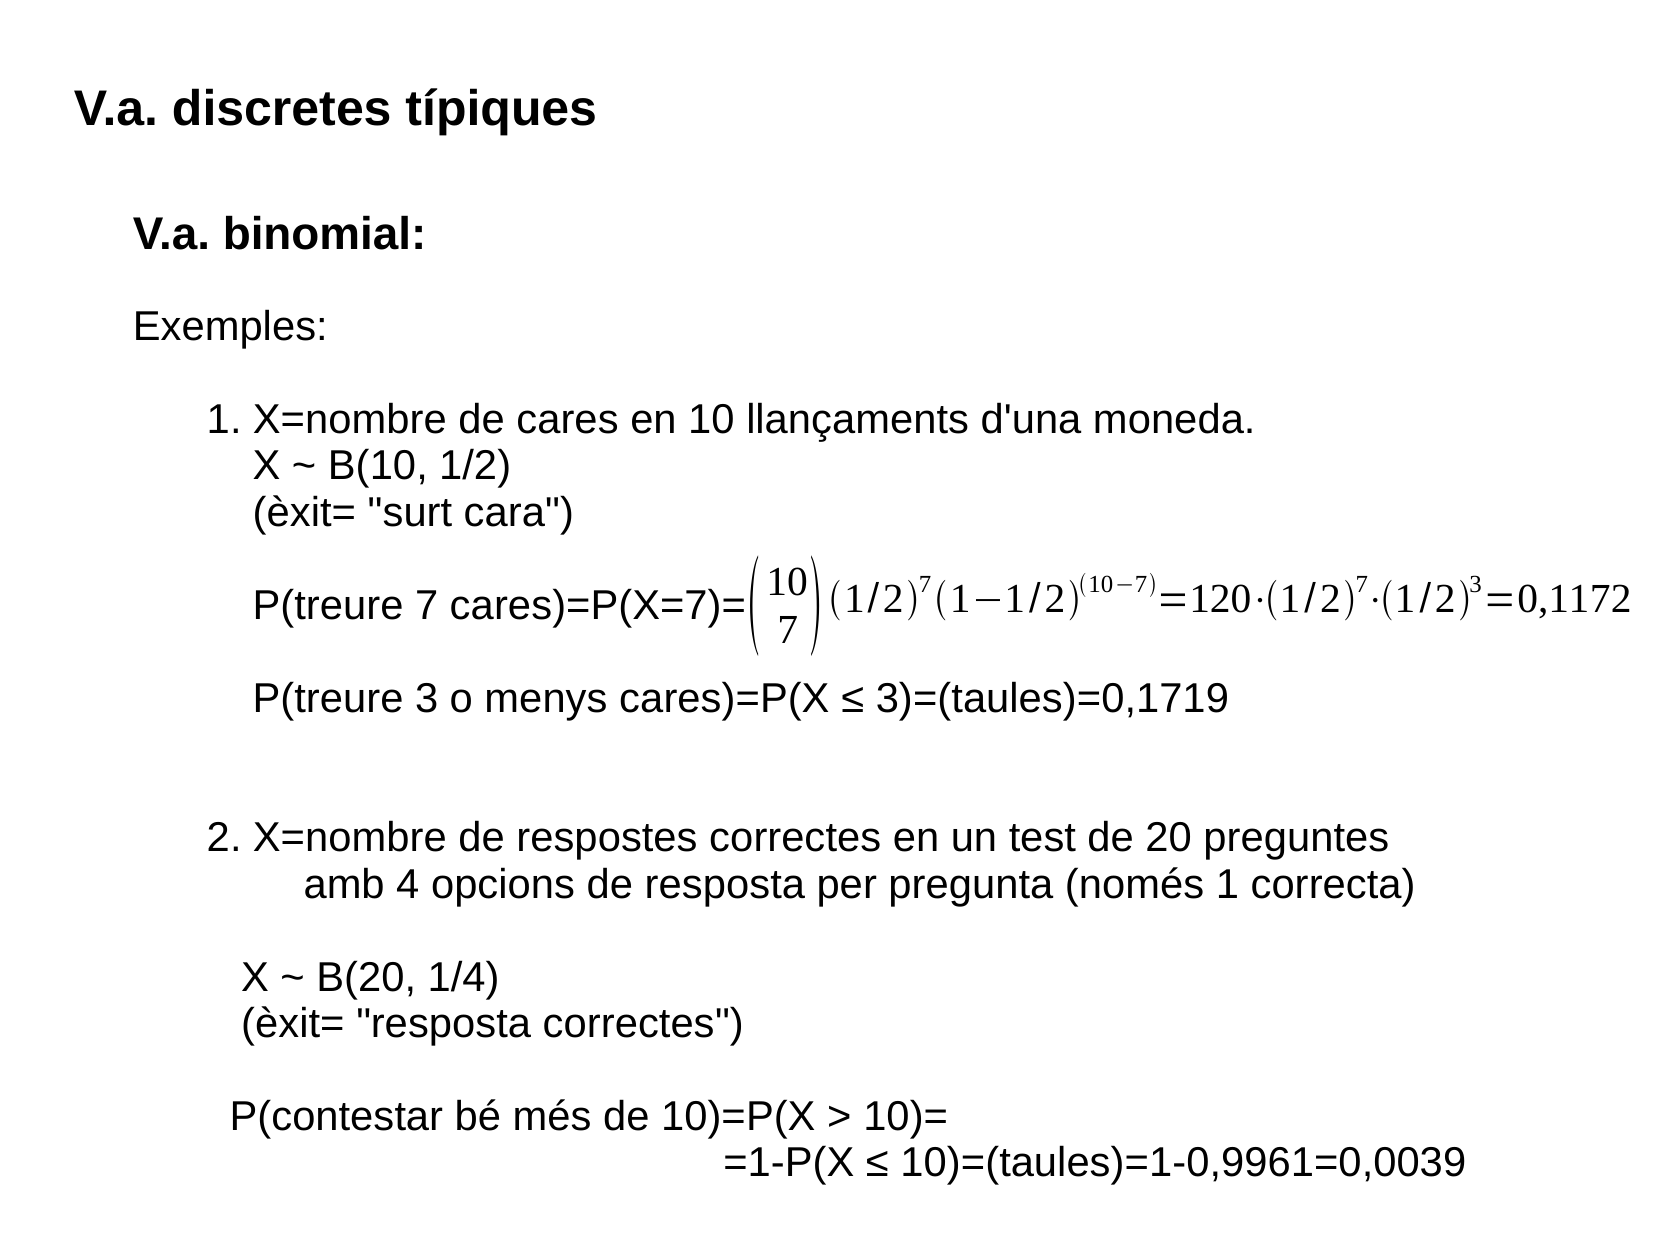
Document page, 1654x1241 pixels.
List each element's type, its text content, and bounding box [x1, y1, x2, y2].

chart [741, 553, 1639, 658]
text_box Exemples: 1. X=nombre de cares en 10 llançaments d'una moneda. X ~ B(10, 1/2) (èxit= "surt cara") P(treure 7 cares)=P(X=7)= P(treure 3 o menys cares)=P(X ≤ 3)=(taules)=0,1719 2. X=nombre de respostes correctes en un test de 20 preguntes amb 4 opcions de resposta per pregunta (només 1 correcta) X ~ B(20, 1/4) (èxit= "resposta correctes") P(contestar bé més de 10)=P(X > 10)= =1-P(X ≤ 10)=(taules)=1-0,9961=0,0039 [118, 295, 1654, 1241]
text_box V.a. binomial: [118, 200, 1565, 295]
text_box V.a. discretes típiques [59, 72, 739, 145]
